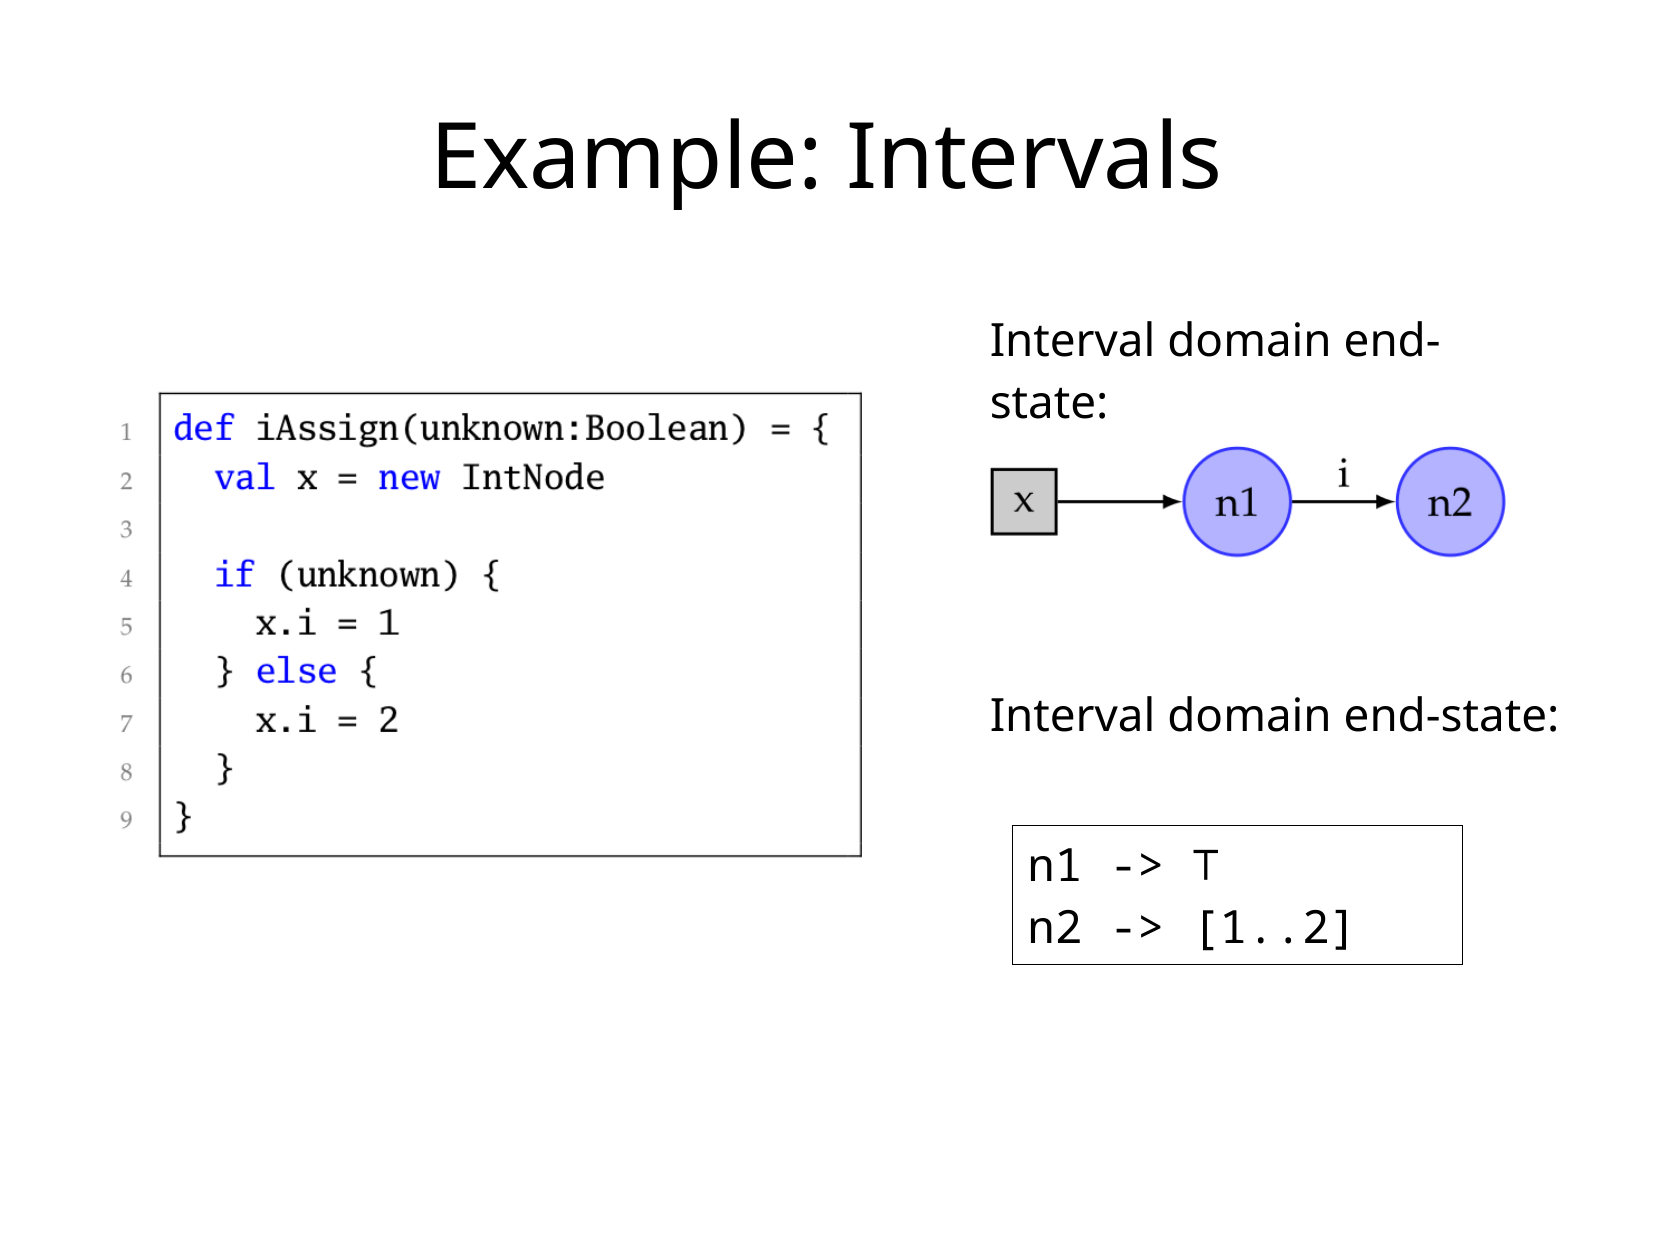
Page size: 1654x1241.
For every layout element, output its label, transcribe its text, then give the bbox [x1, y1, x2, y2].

text_box Interval domain end-state: [975, 675, 1576, 745]
text_box n1 -> ⊤ n2 -> [1..2] [1012, 825, 1463, 946]
picture [971, 398, 1538, 594]
title Example: Intervals [82, 49, 1571, 257]
picture [106, 374, 891, 873]
picture [1077, 398, 1089, 403]
text_box Interval domain end-state: [975, 300, 1538, 370]
picture [1034, 406, 1046, 415]
